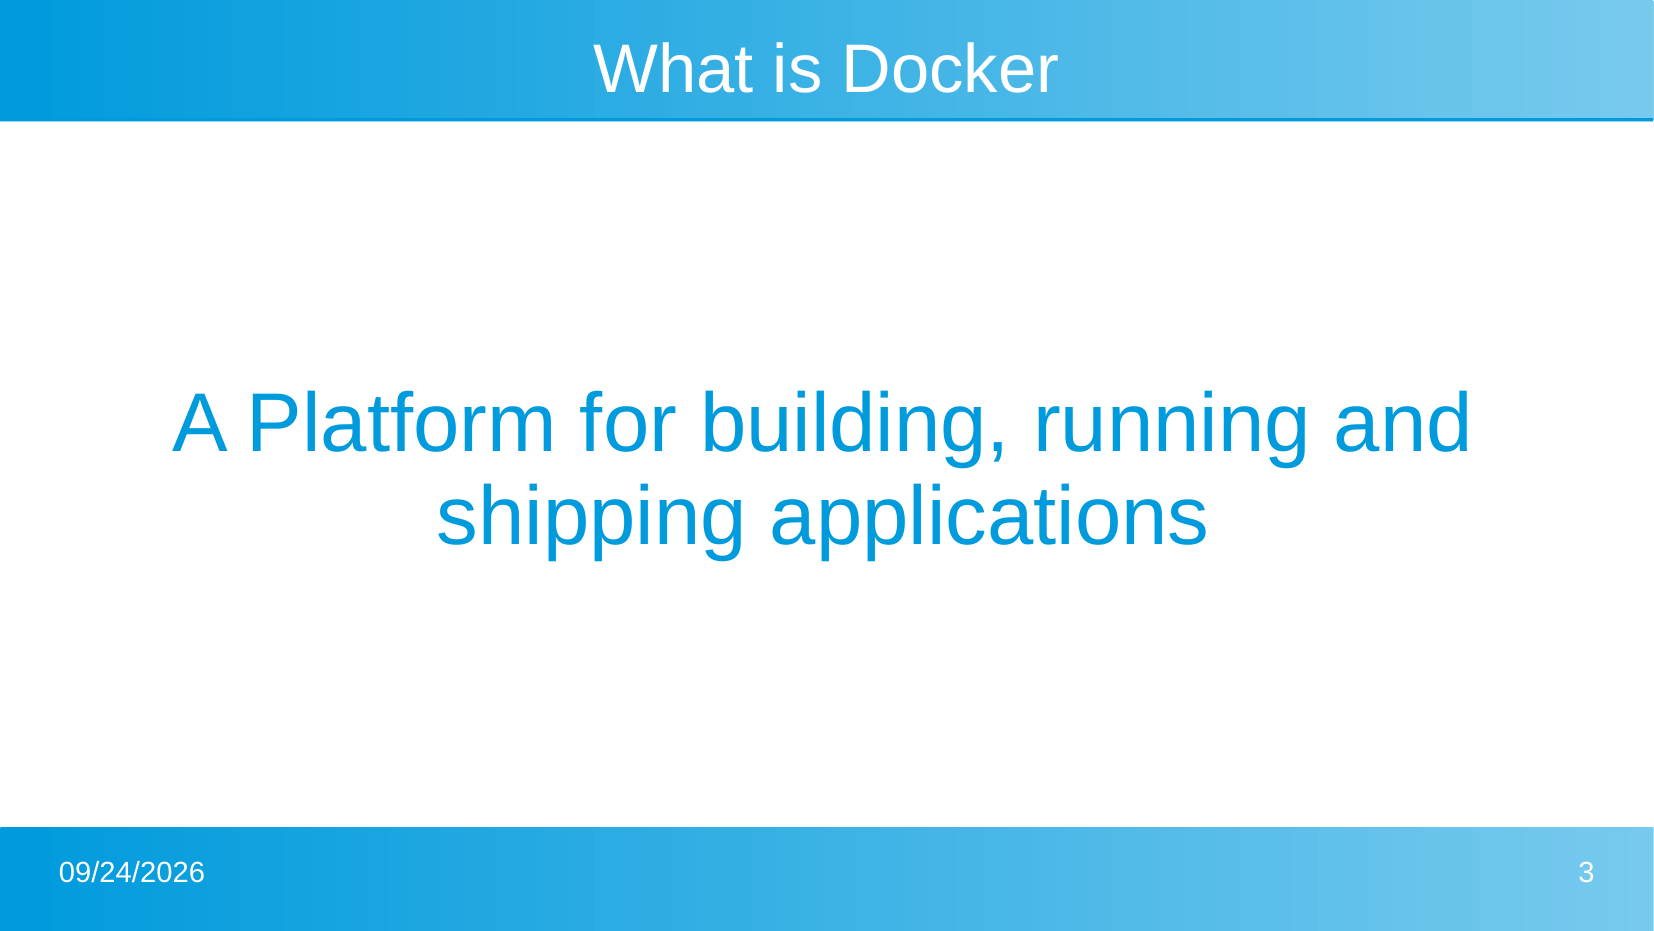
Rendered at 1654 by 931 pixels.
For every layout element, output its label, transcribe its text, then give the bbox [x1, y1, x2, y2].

title What is Docker [59, 29, 1595, 108]
list A Platform for building, running and shipping applications [55, 173, 1591, 765]
